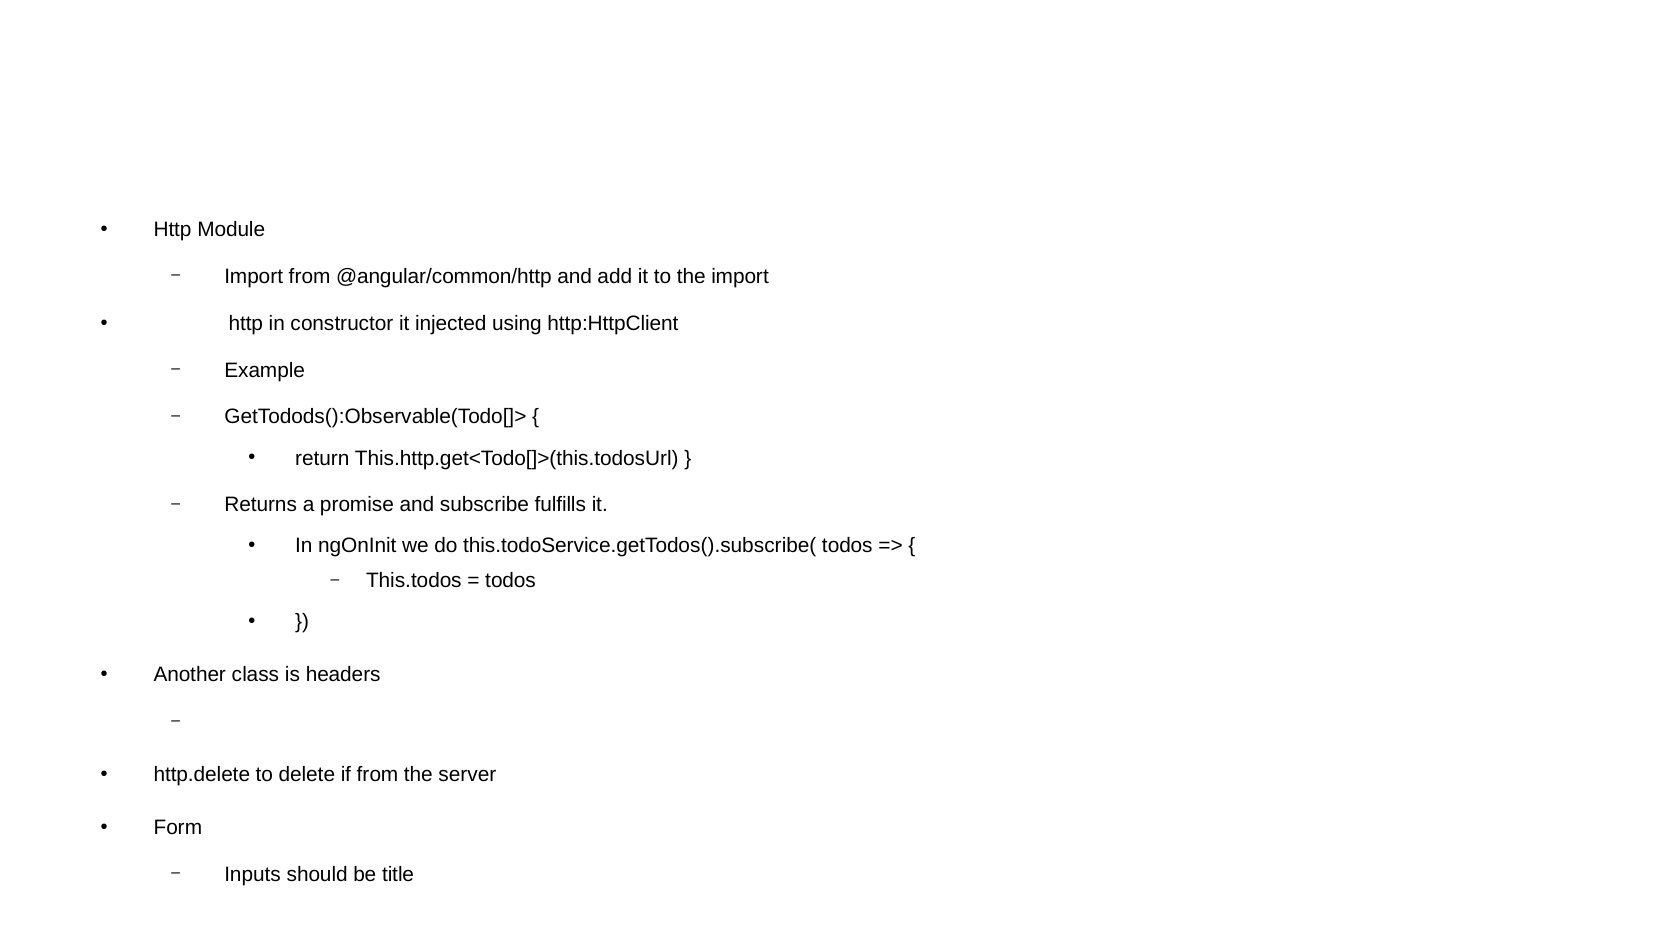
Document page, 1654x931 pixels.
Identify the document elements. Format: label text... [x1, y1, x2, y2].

list Http Module Import from @angular/common/http and add it to the import http in constructor it injected using http:HttpClient Example GetTodods():Observable(Todo[]> { return This.http.get<Todo[]>(this.todosUrl) } Returns a promise and subscribe fulfills it. In ngOnInit we do this.todoService.getTodos().subscribe( todos => { This.todos = todos }) Another class is headers http.delete to delete if from the server Form Inputs should be title [82, 217, 1571, 901]
